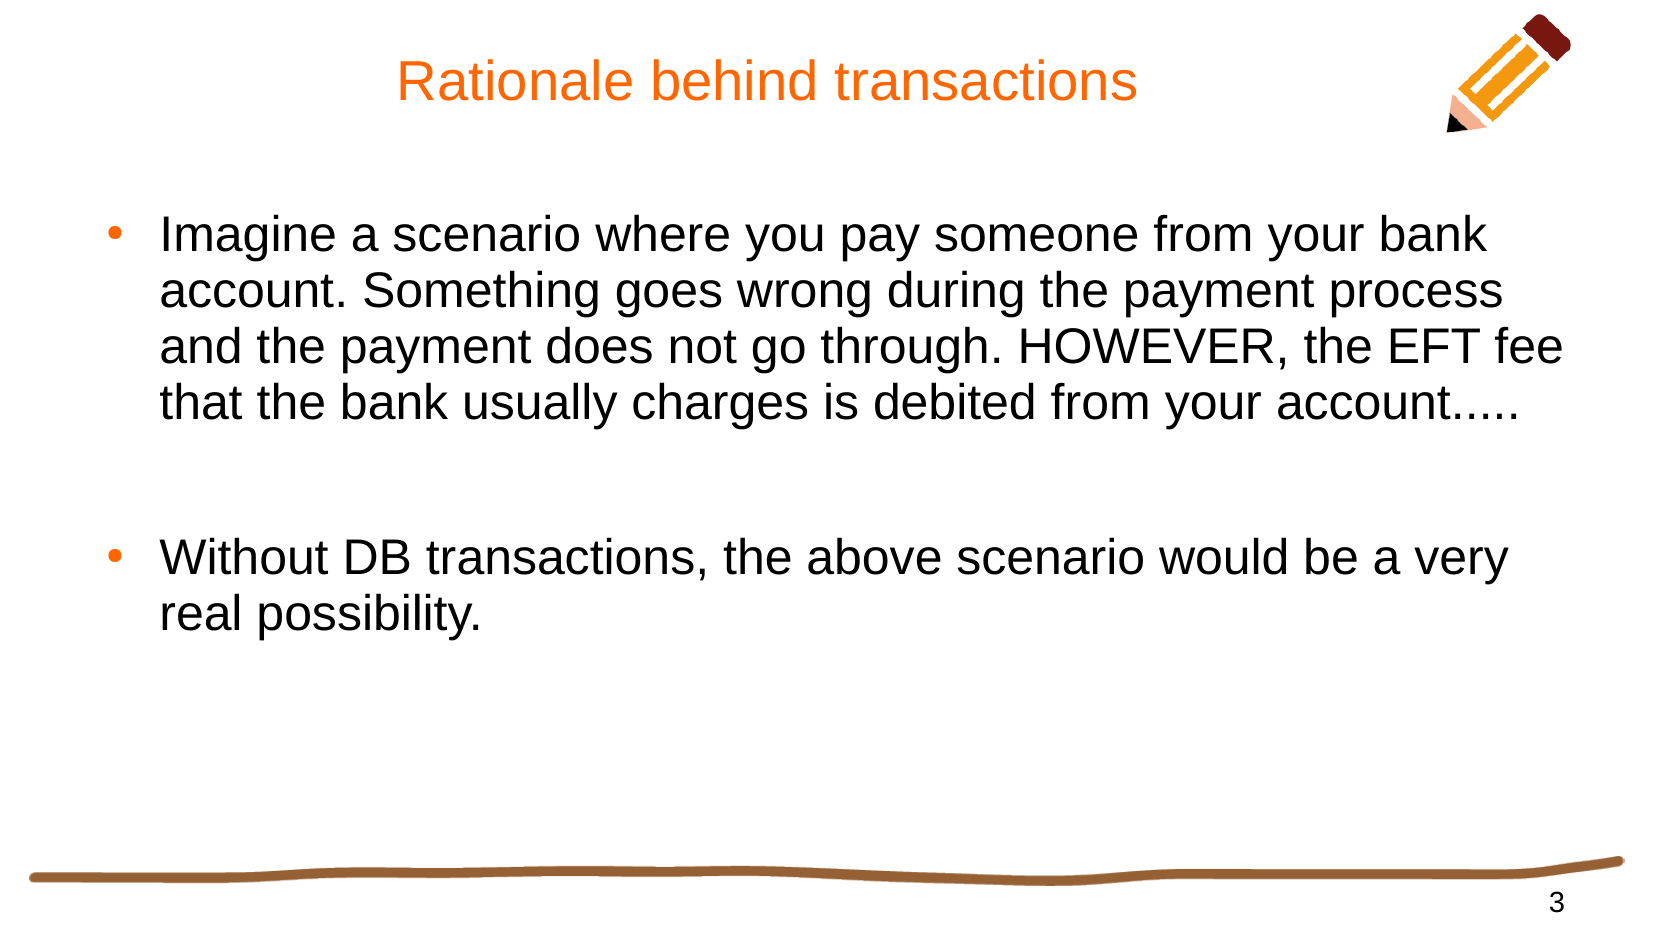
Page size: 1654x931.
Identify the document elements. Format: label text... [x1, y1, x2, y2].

picture [1446, 14, 1571, 133]
picture [29, 856, 1625, 886]
title Rationale behind transactions [88, 29, 1447, 133]
list Imagine a scenario where you pay someone from your bank account. Something goes wrong during the payment process and the payment does not go through. HOWEVER, the EFT fee that the bank usually charges is debited from your account..... Without DB transactions, the above scenario would be a very real possibility. [88, 206, 1595, 857]
